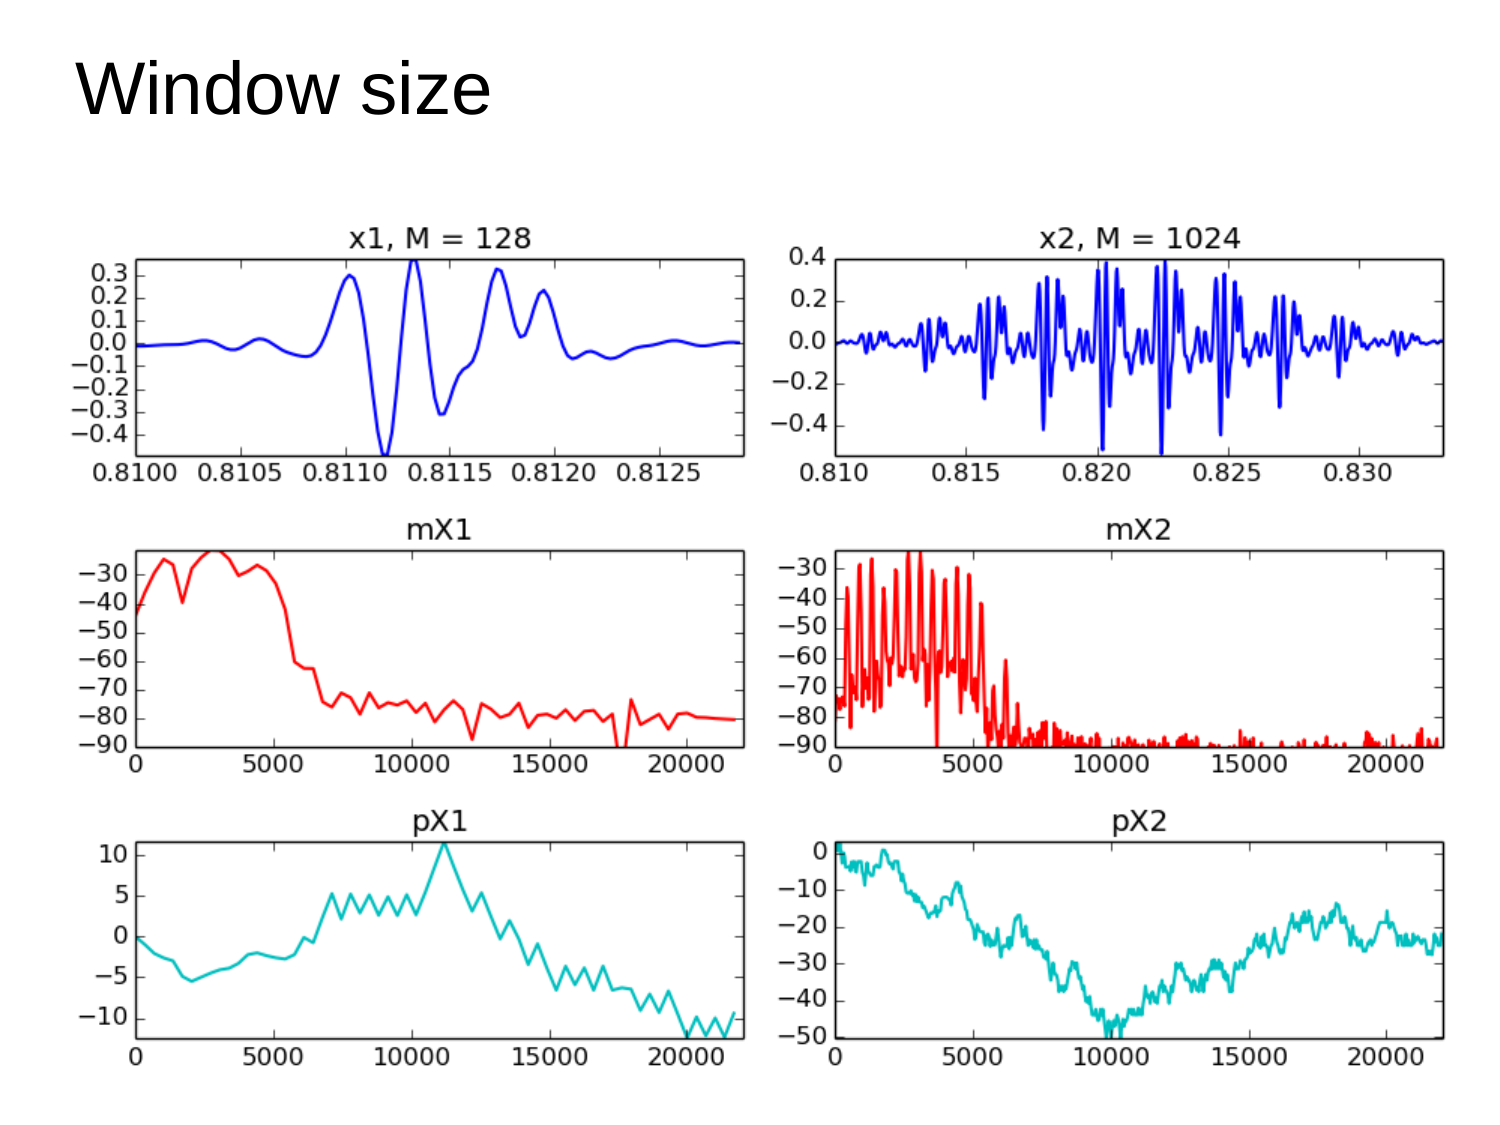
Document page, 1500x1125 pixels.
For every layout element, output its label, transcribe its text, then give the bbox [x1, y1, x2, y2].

title Window size [75, 21, 1425, 157]
picture [44, 199, 1470, 1100]
